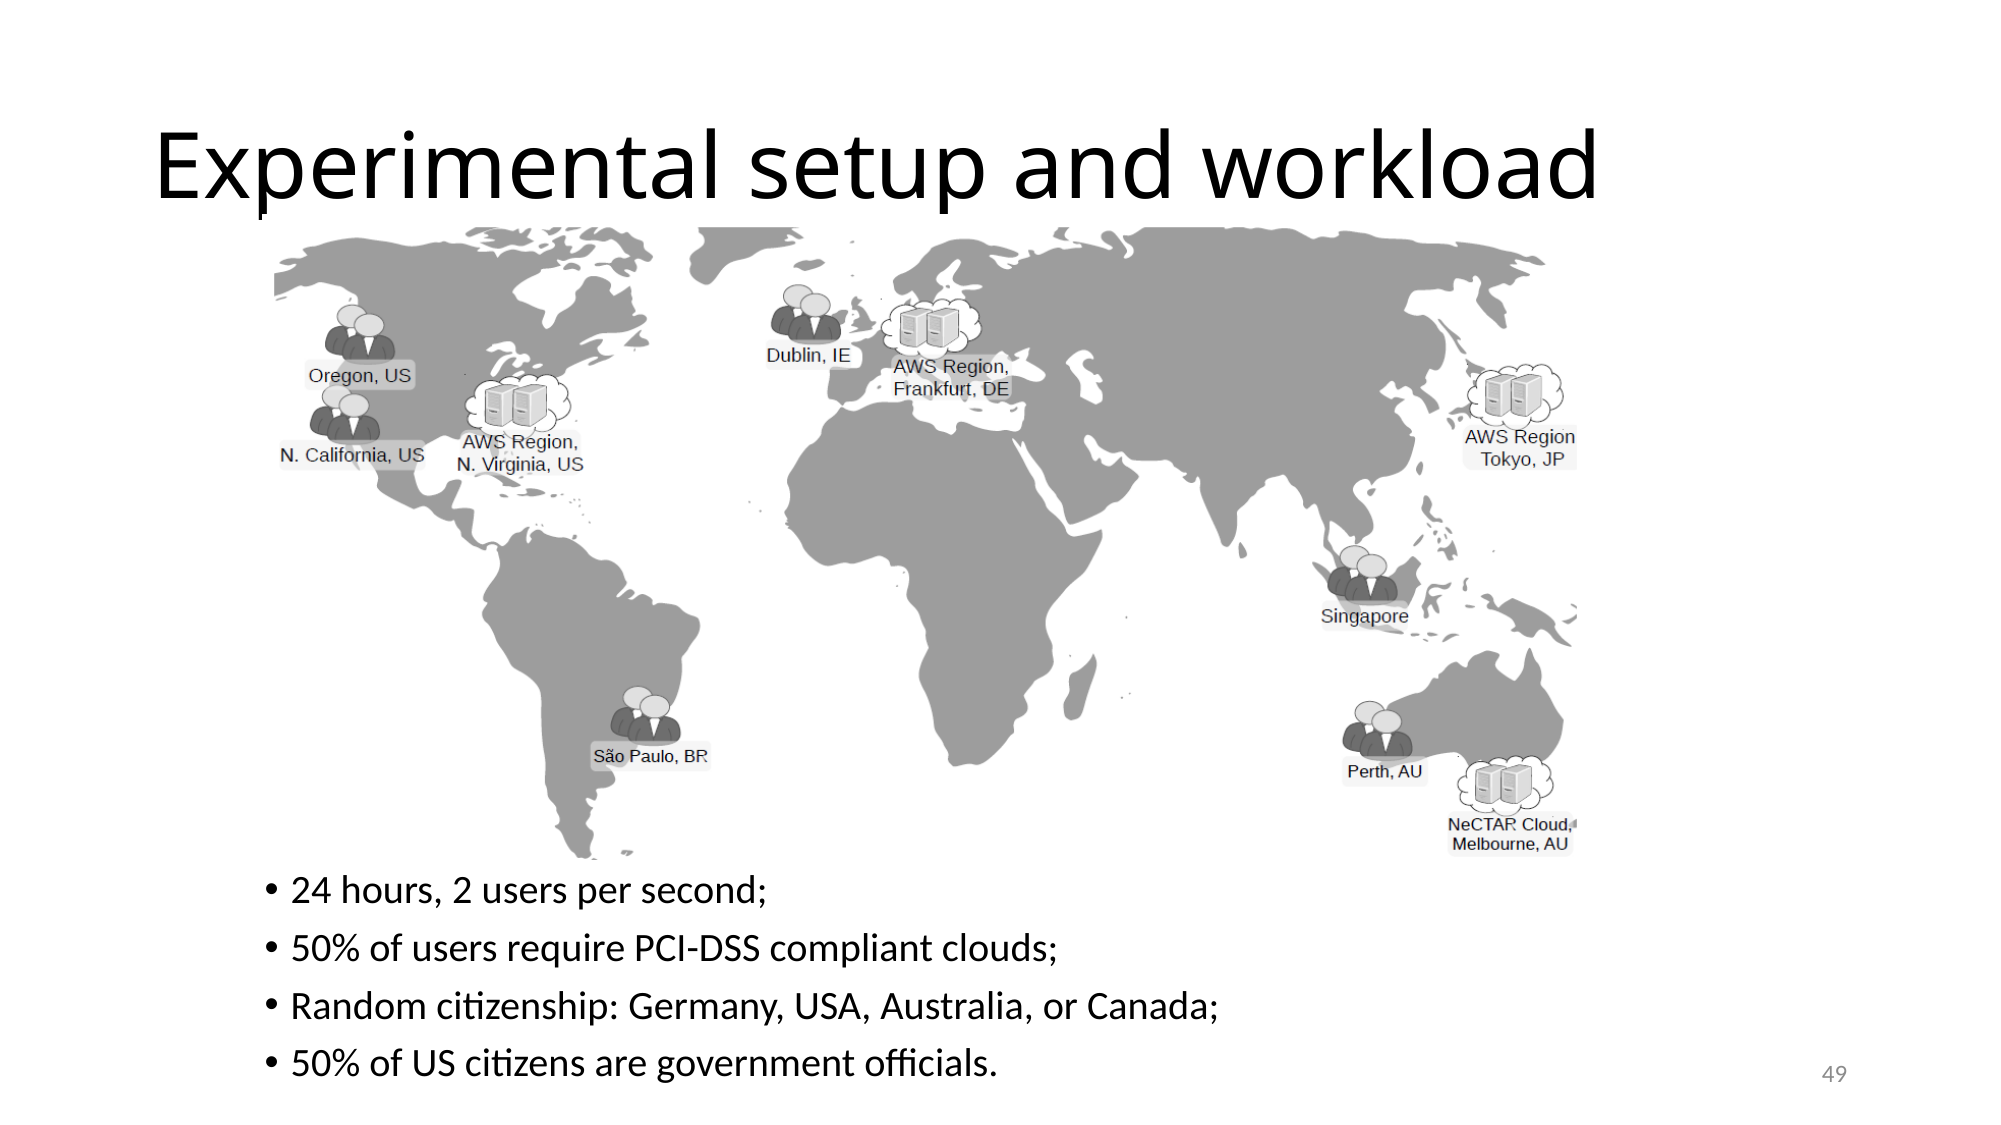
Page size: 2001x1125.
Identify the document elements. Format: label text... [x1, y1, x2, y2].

slide_number <number> [1412, 1042, 1863, 1103]
picture [262, 214, 1587, 862]
list 24 hours, 2 users per second; 50% of users require PCI-DSS compliant clouds; Random citizenship: Germany, USA, Australia, or Canada; 50% of US citizens are government officials. [249, 861, 1849, 1095]
title Experimental setup and workload [137, 59, 1863, 278]
